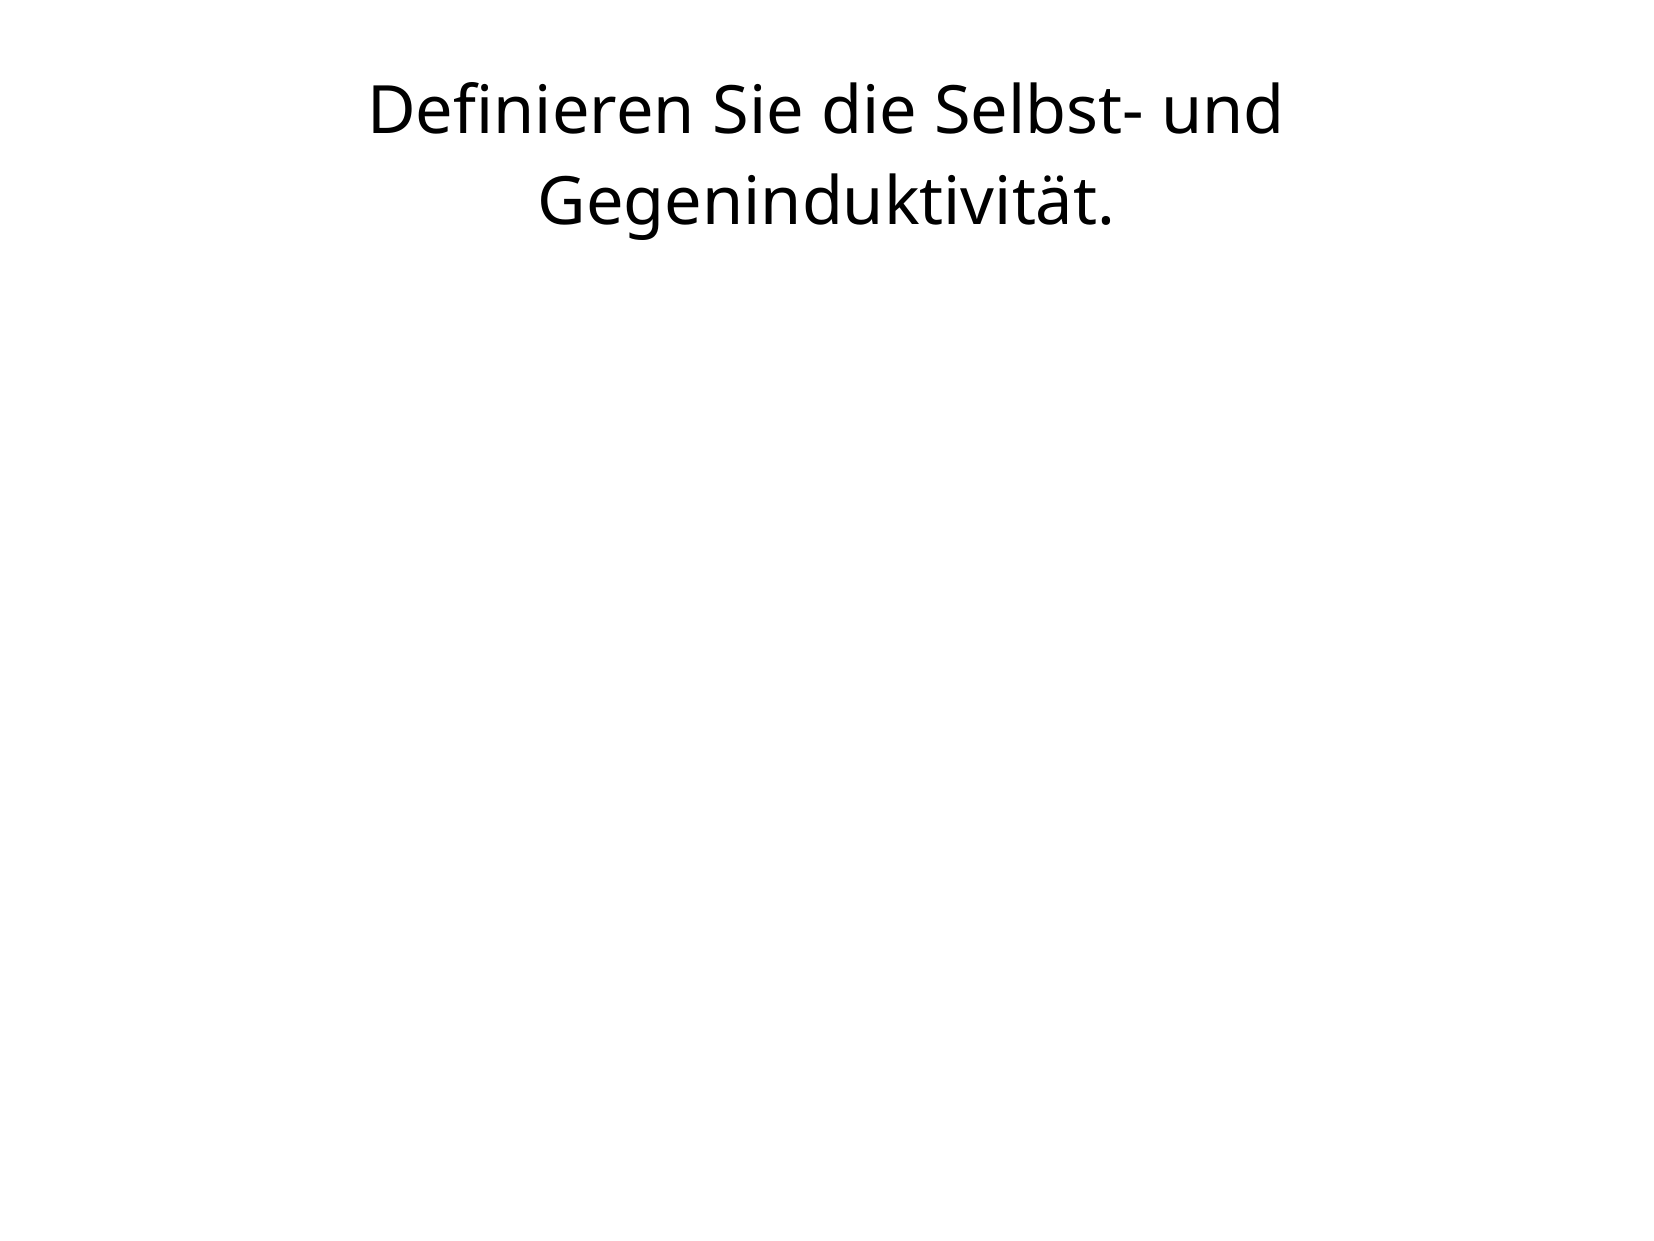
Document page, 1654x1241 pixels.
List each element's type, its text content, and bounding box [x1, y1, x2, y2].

title Definieren Sie die Selbst- und Gegeninduktivität. [82, 49, 1571, 257]
